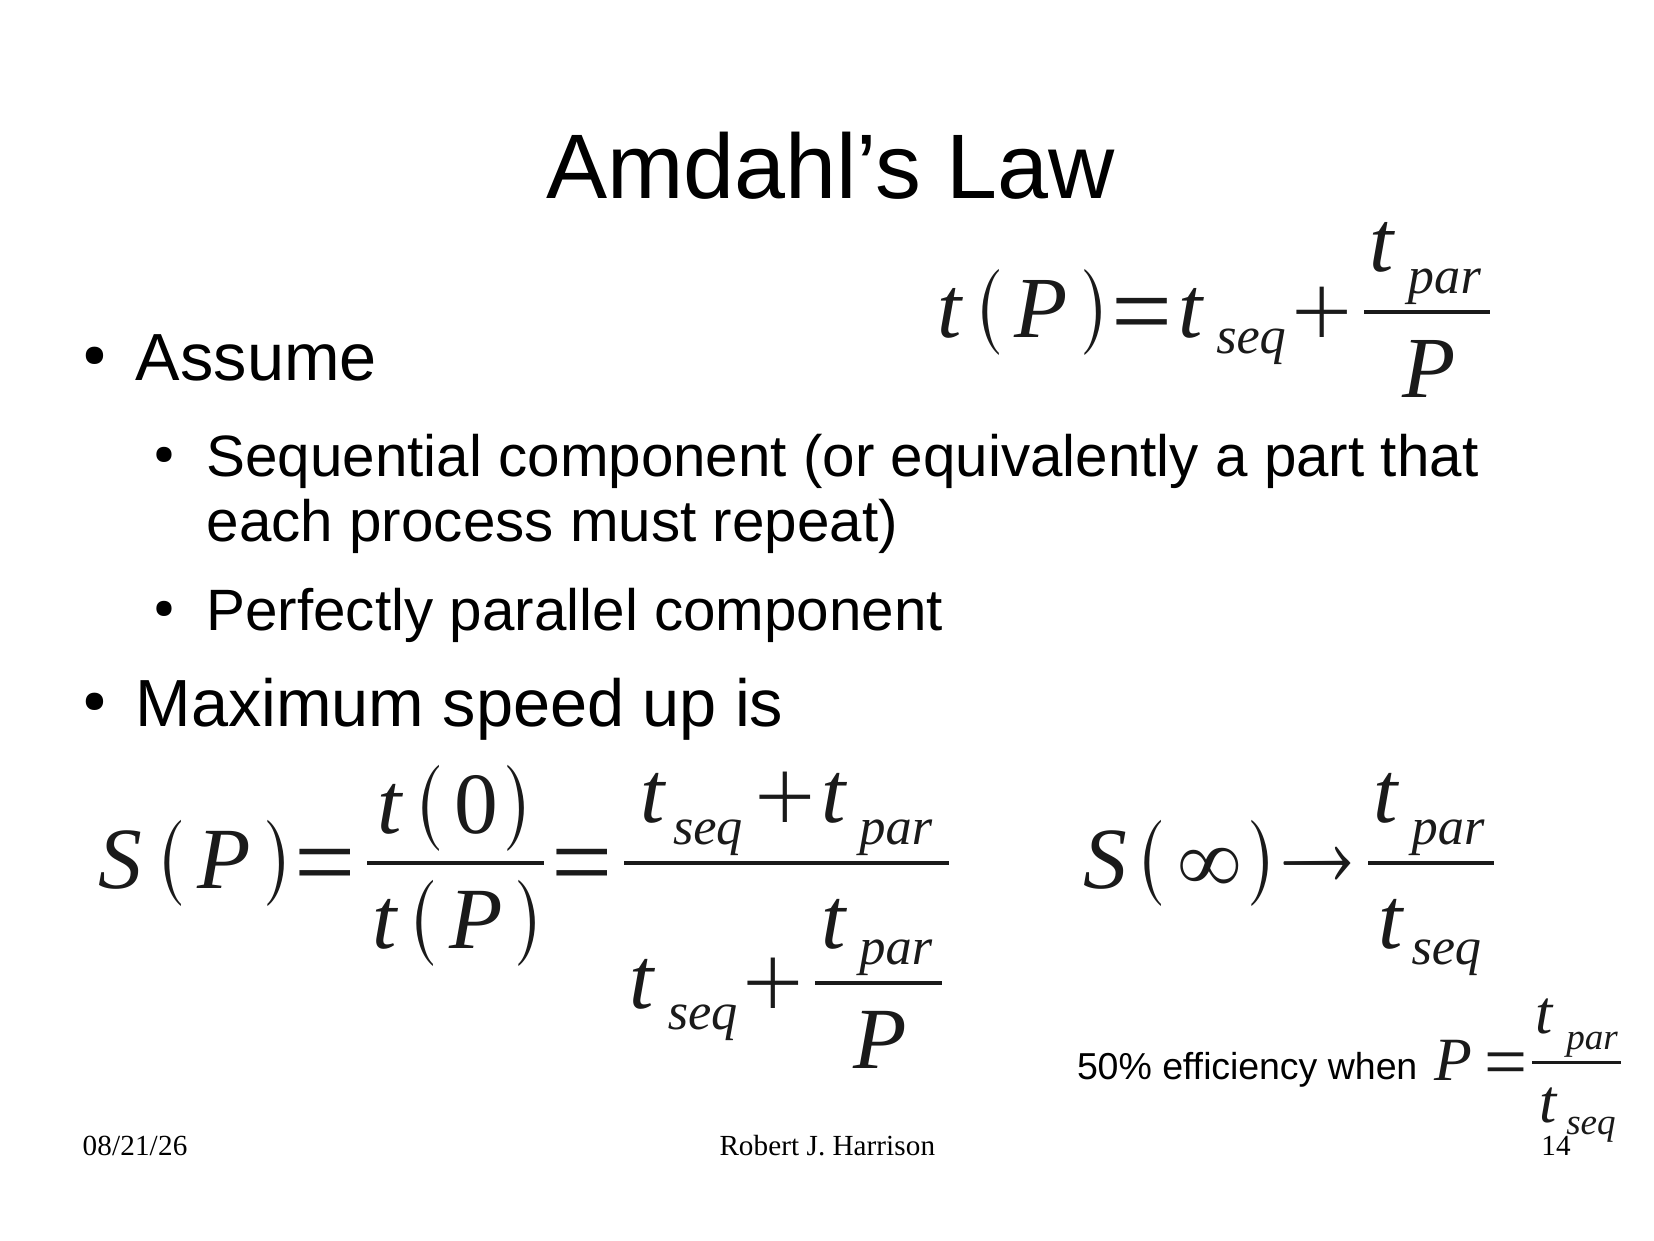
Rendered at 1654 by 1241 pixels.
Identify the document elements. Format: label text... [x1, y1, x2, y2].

list Assume Sequential component (or equivalently a part that each process must repeat) Perfectly parallel component Maximum speed up is [64, 319, 1554, 1139]
chart [71, 746, 1641, 1144]
title Amdahl’s Law [86, 70, 1576, 263]
text_box 50% efficiency when [1062, 1038, 1415, 1096]
chart [915, 195, 1516, 415]
